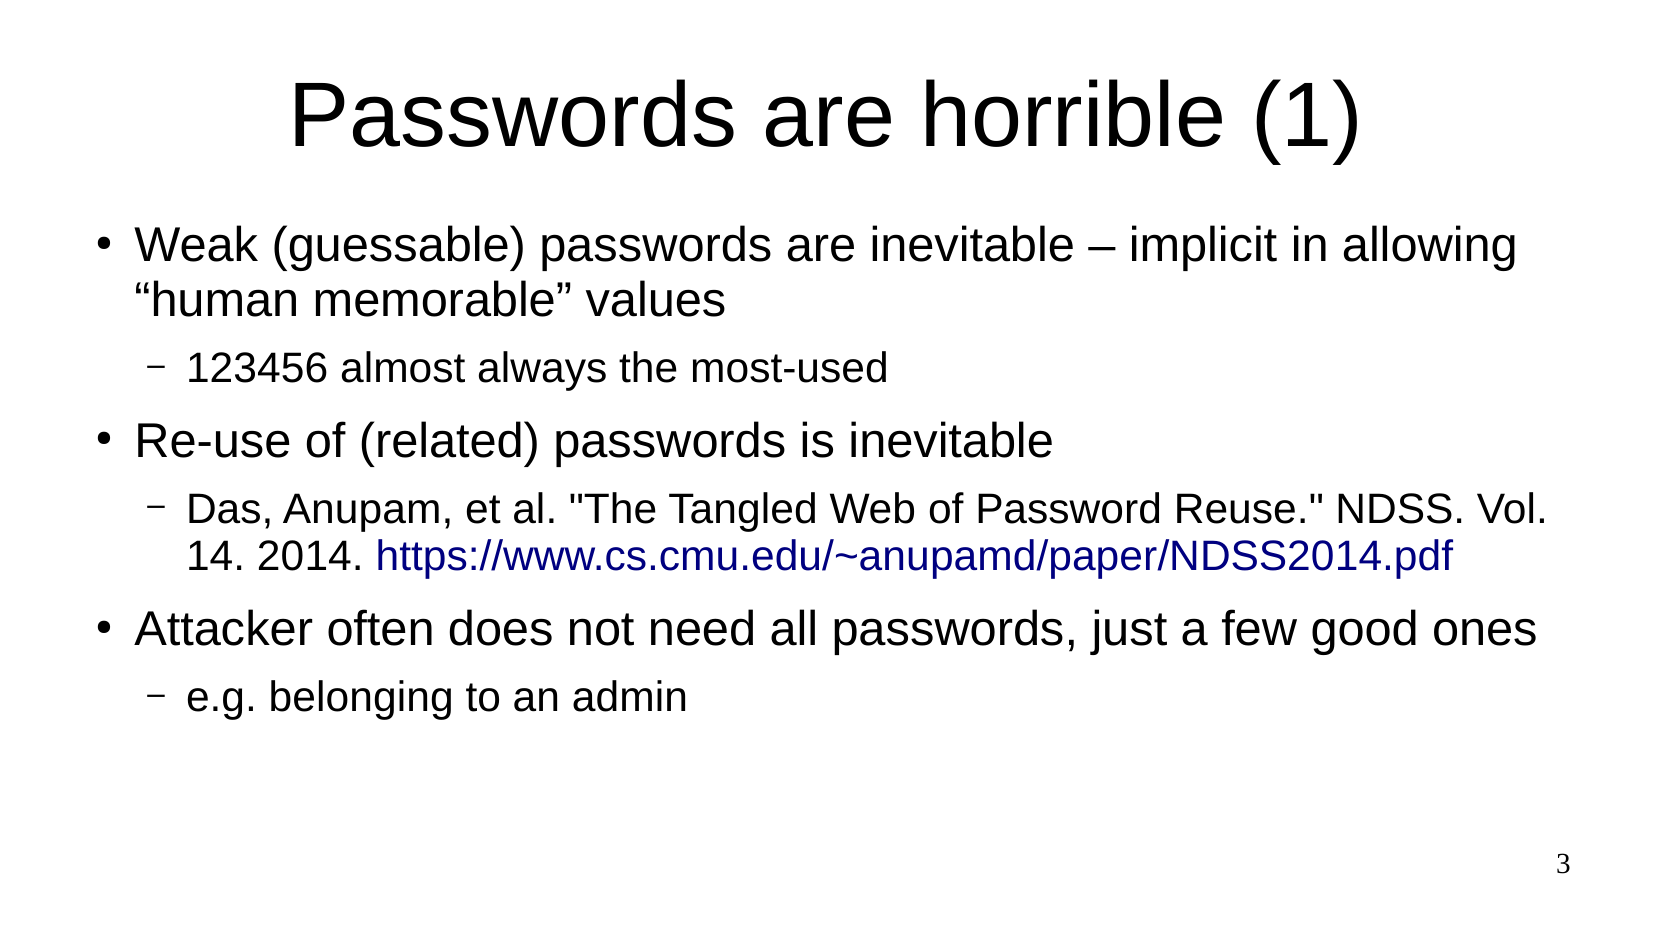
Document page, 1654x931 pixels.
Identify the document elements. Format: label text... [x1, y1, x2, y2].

list Weak (guessable) passwords are inevitable – implicit in allowing “human memorable” values 123456 almost always the most-used Re-use of (related) passwords is inevitable Das, Anupam, et al. "The Tangled Web of Password Reuse." NDSS. Vol. 14. 2014. https://www.cs.cmu.edu/~anupamd/paper/NDSS2014.pdf Attacker often does not need all passwords, just a few good ones e.g. belonging to an admin [82, 217, 1571, 758]
title Passwords are horrible (1) [82, 37, 1571, 193]
